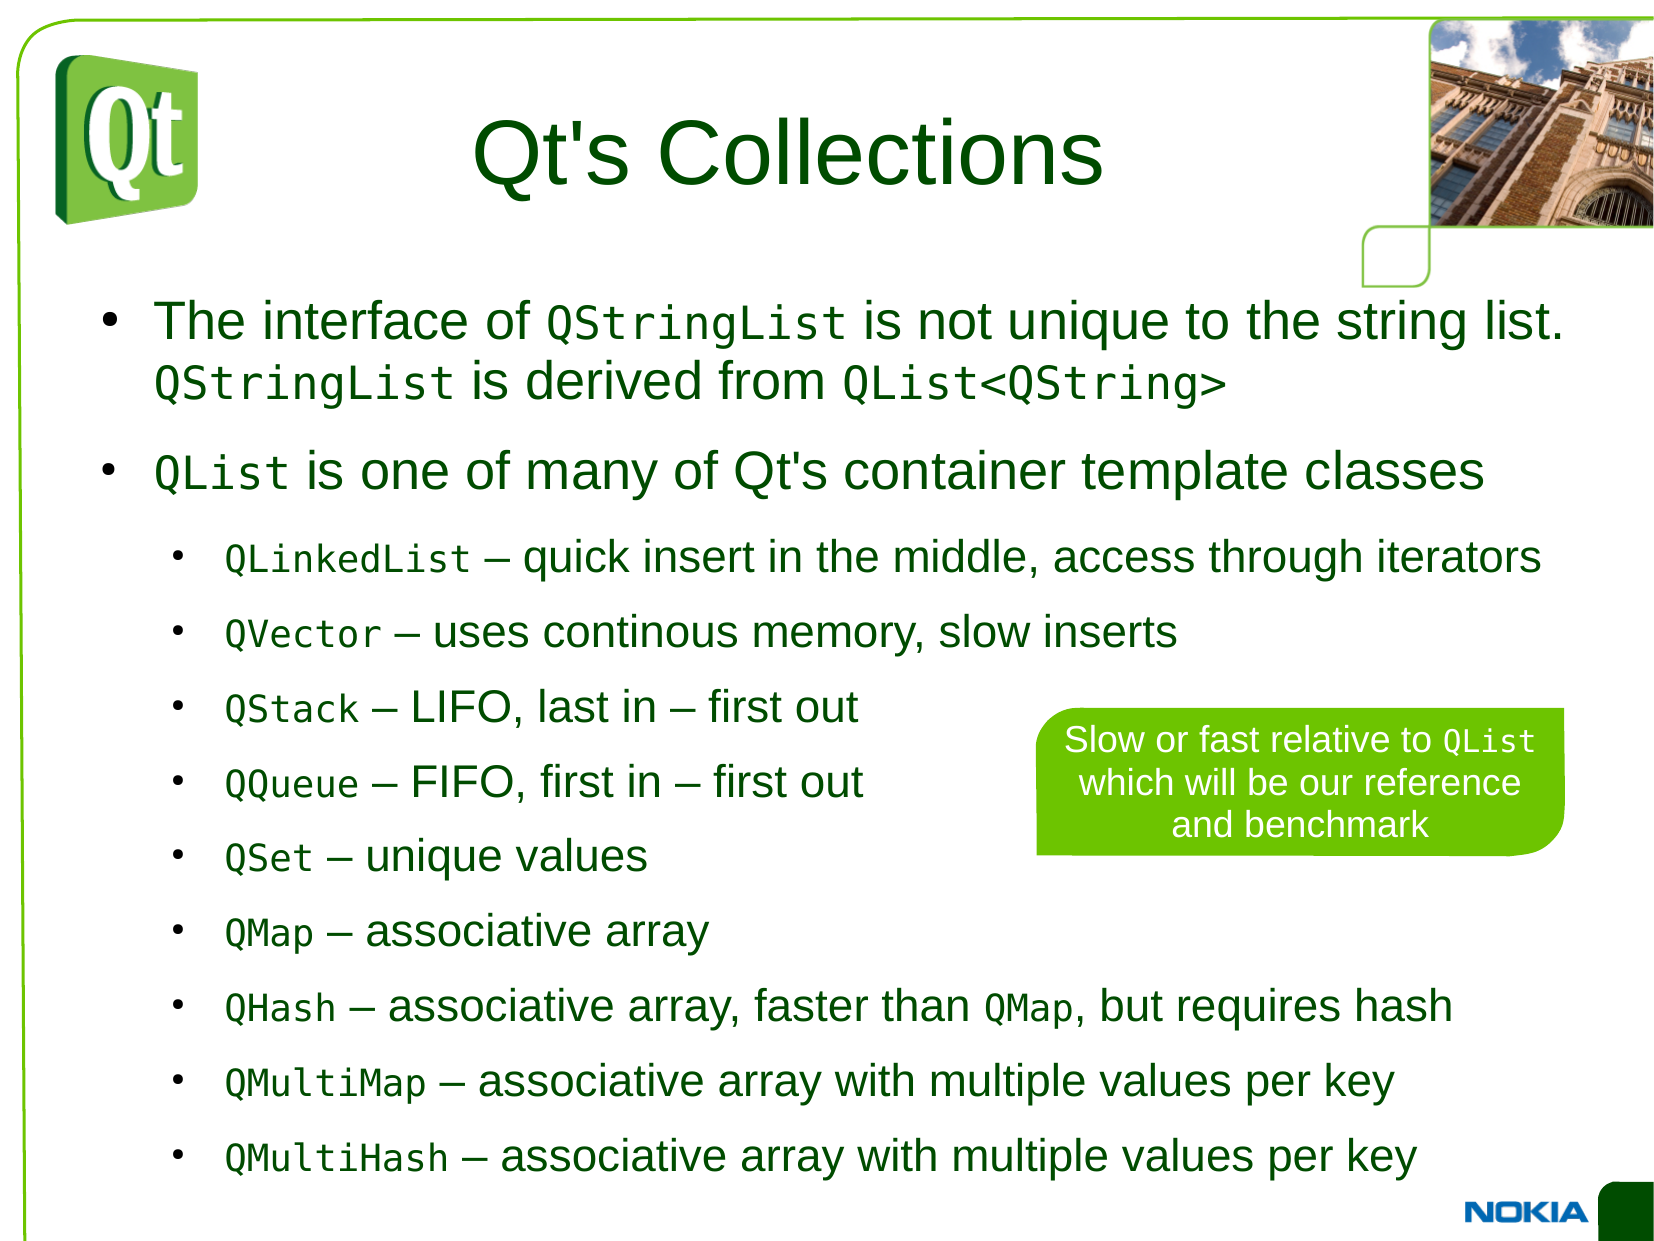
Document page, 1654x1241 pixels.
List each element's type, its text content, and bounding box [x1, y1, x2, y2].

text_box Slow or fast relative to QList which will be our reference and benchmark [1035, 707, 1565, 857]
list The interface of QStringList is not unique to the string list. QStringList is derived from QList<QString> QList is one of many of Qt's container template classes QLinkedList – quick insert in the middle, access through iterators QVector – uses continous memory, slow inserts QStack – LIFO, last in – first out QQueue – FIFO, first in – first out QSet – unique values QMap – associative array QHash – associative array, faster than QMap, but requires hash QMultiMap – associative array with multiple values per key QMultiHash – associative array with multiple values per key [82, 290, 1571, 1180]
picture [1465, 1201, 1589, 1223]
title Qt's Collections [251, 49, 1327, 257]
picture [1338, 7, 1654, 308]
picture [55, 55, 198, 225]
